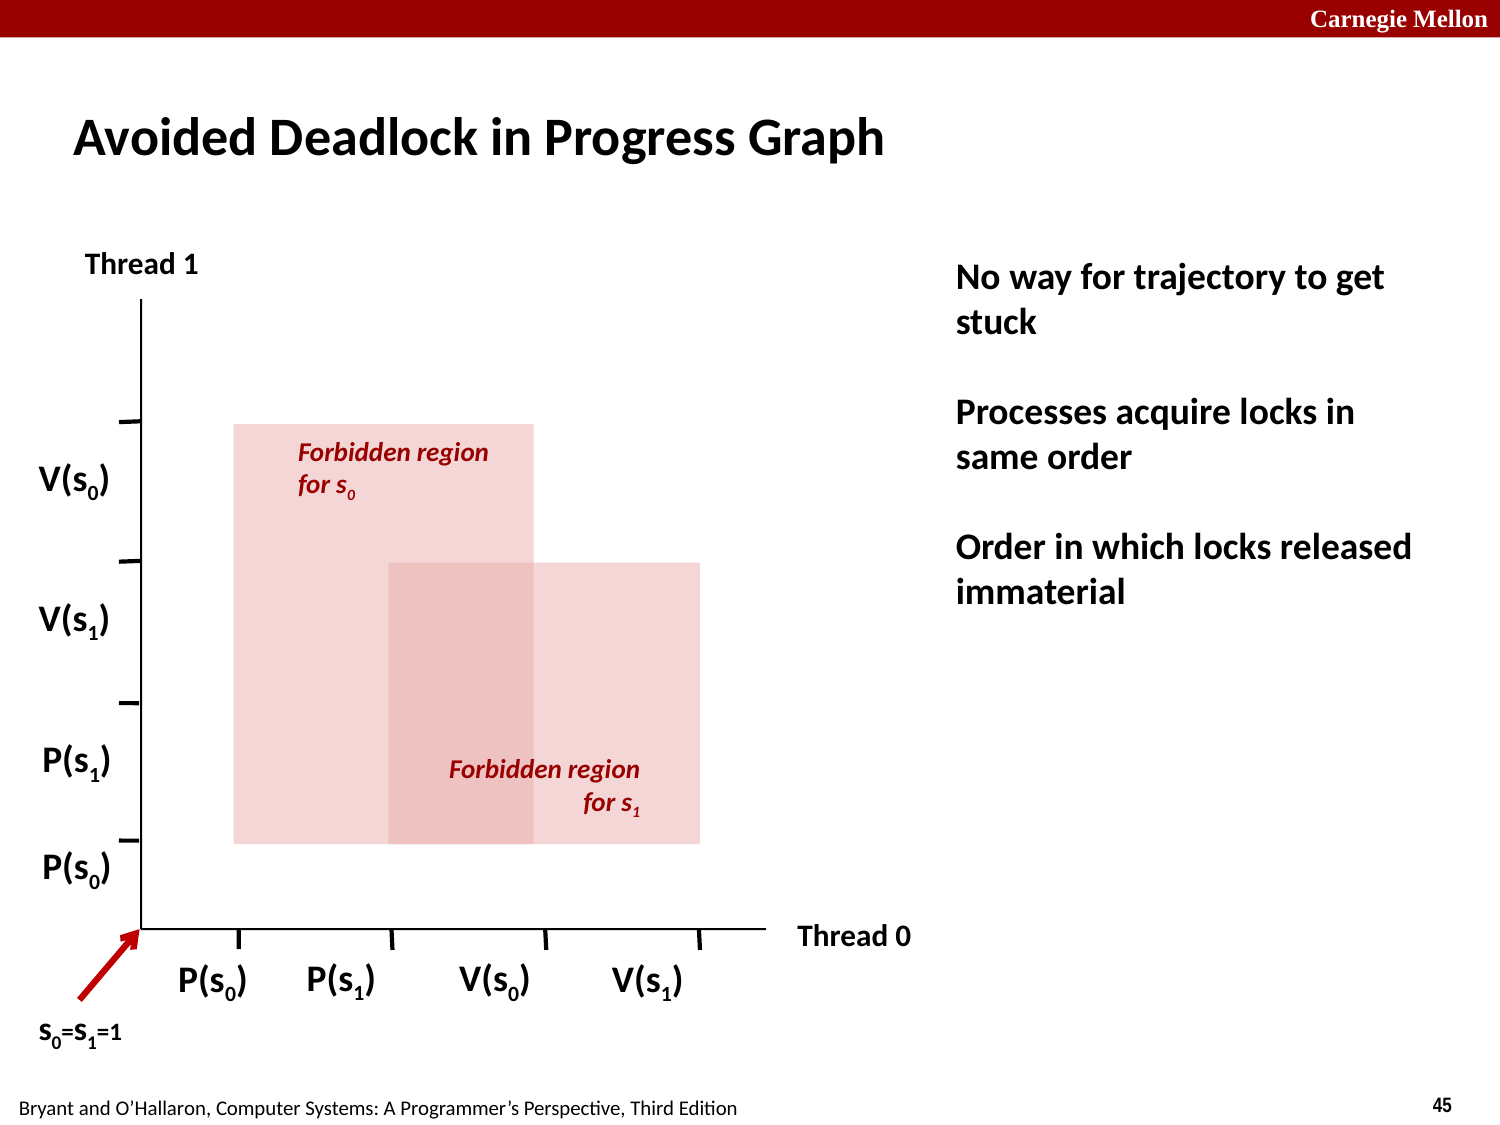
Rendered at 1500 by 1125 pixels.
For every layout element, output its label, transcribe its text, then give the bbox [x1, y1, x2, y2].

text_box Thread 1 [70, 235, 214, 288]
text_box No way for trajectory to get stuck Processes acquire locks in same order Order in which locks released immaterial [941, 252, 1451, 613]
text_box s0=s1=1 [23, 1007, 138, 1053]
text_box Forbidden region for s0 [283, 426, 505, 512]
title Avoided Deadlock in Progress Graph [58, 71, 1304, 197]
text_box V(s1) [597, 947, 699, 1014]
text_box [233, 424, 700, 845]
text_box V(s0) [23, 446, 126, 513]
text_box V(s0) [444, 946, 549, 1013]
text_box Thread 0 [782, 908, 927, 961]
text_box P(s0) [163, 947, 263, 1014]
text_box V(s1) [23, 586, 126, 653]
text_box P(s0) [27, 834, 127, 901]
text_box Forbidden region for s1 [434, 743, 655, 829]
text_box P(s1) [27, 727, 127, 794]
text_box P(s1) [291, 946, 392, 1013]
